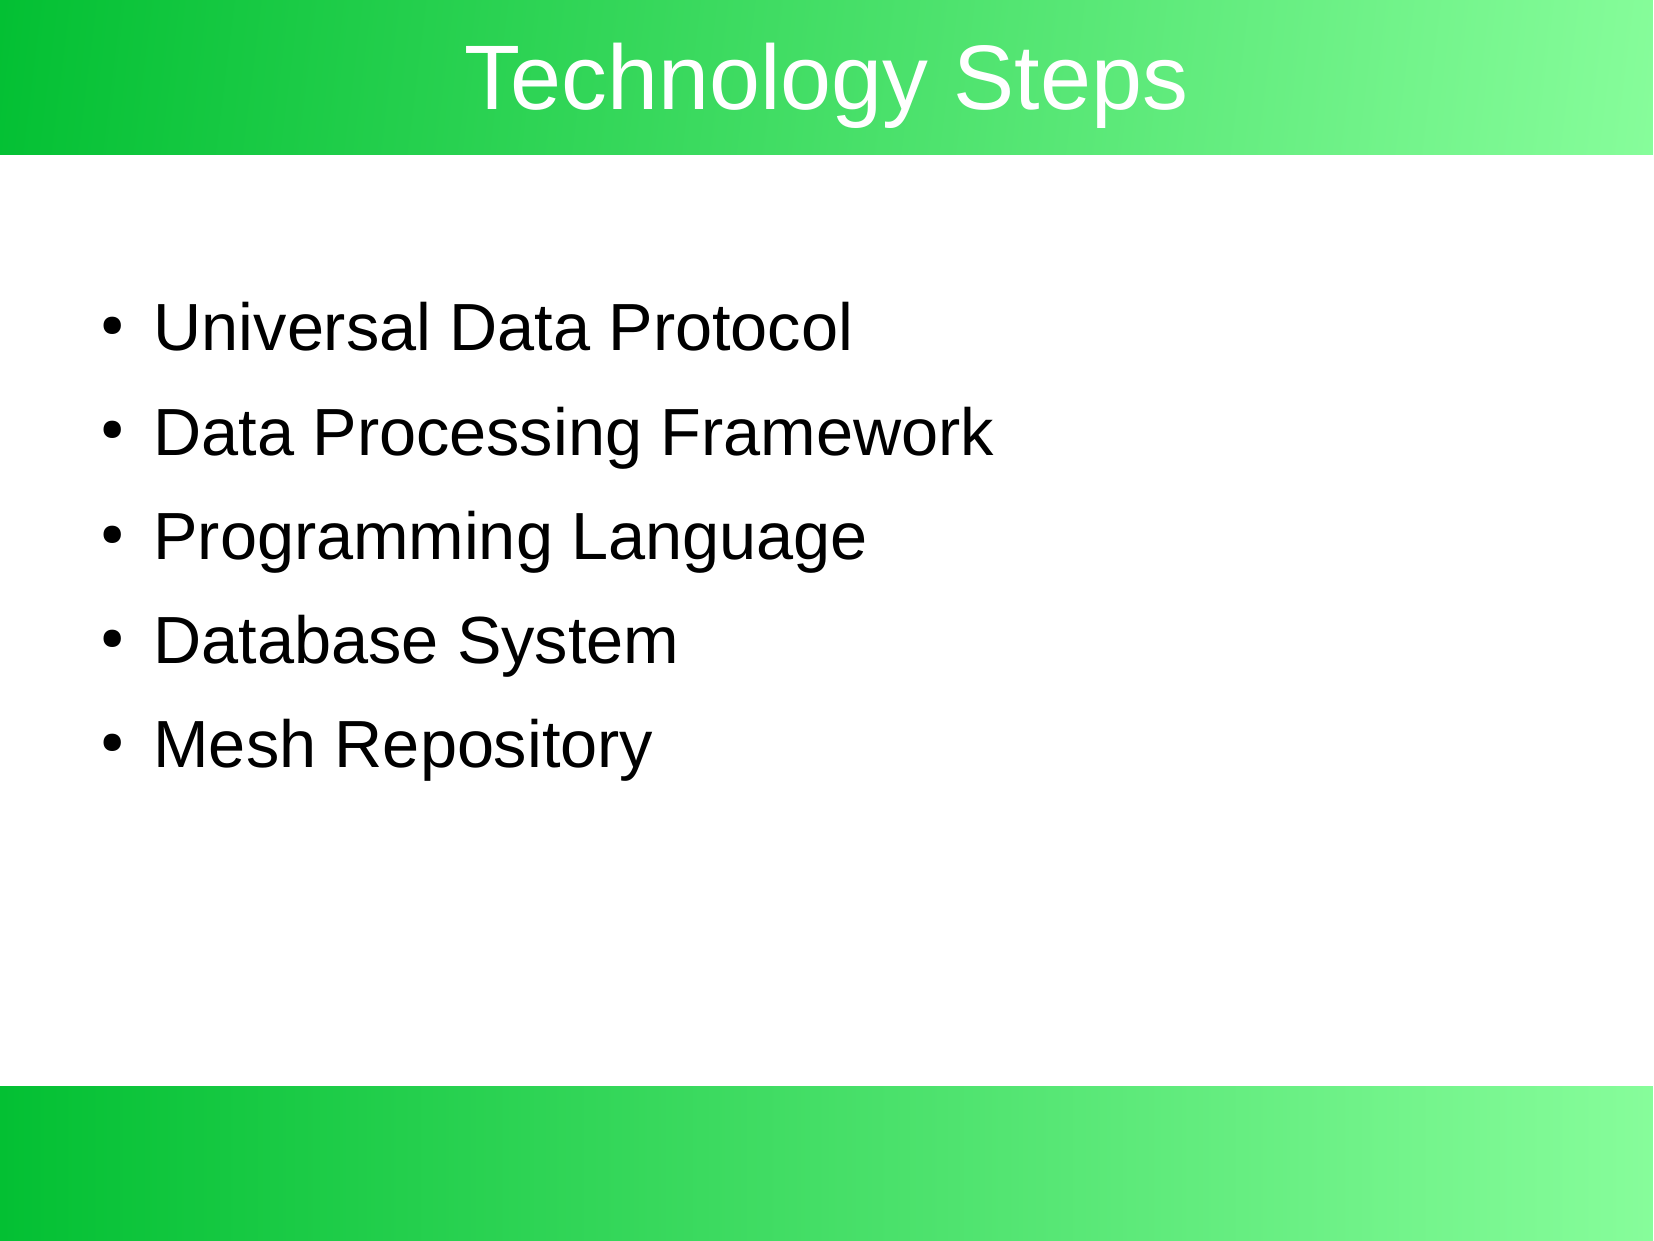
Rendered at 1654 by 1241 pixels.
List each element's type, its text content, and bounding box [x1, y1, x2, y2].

title Technology Steps [82, 25, 1571, 130]
list Universal Data Protocol Data Processing Framework Programming Language Database System Mesh Repository [82, 290, 1571, 1010]
